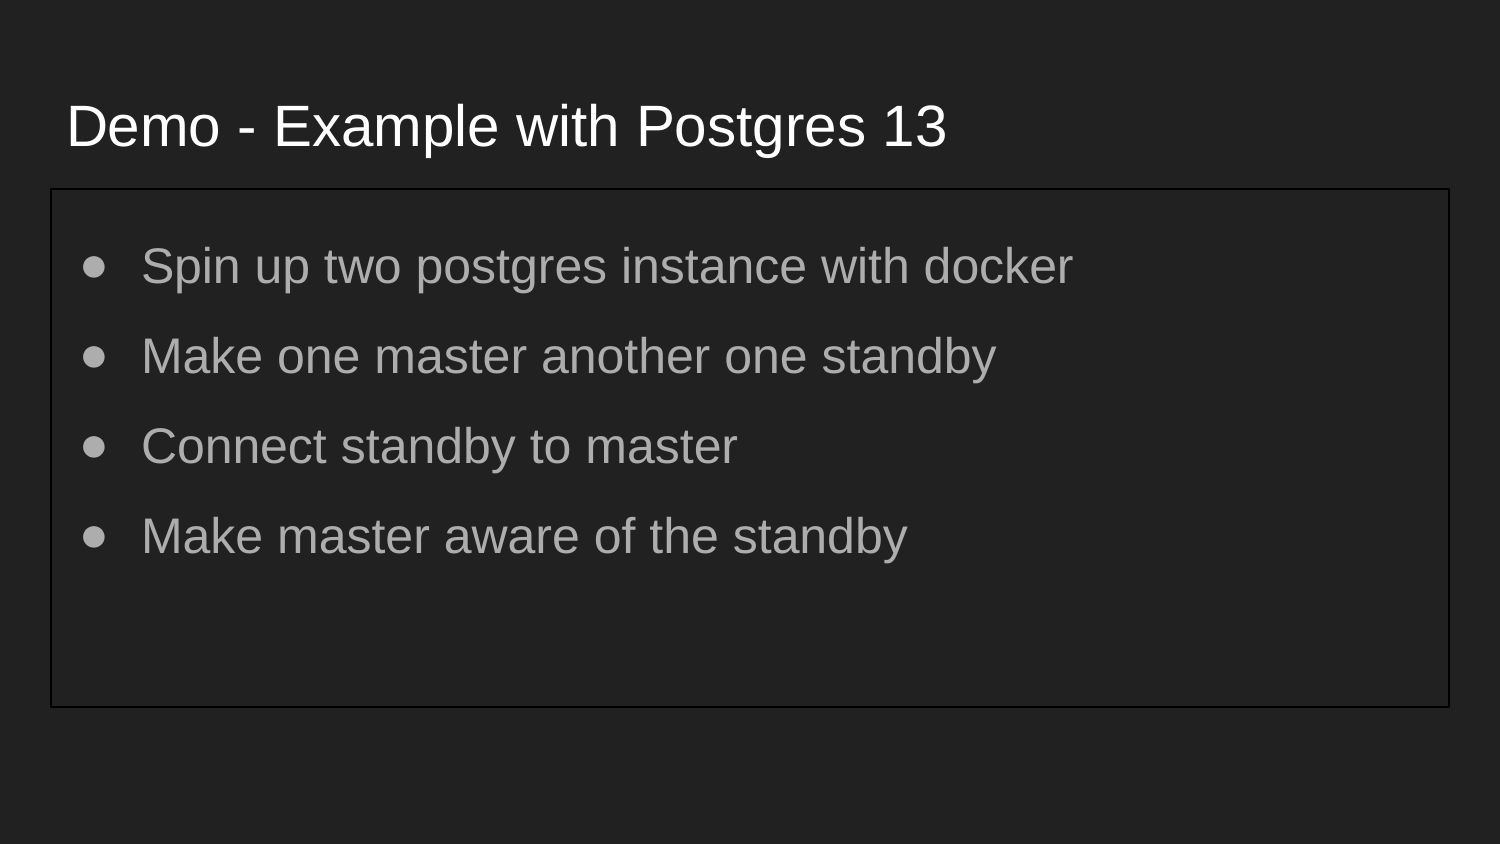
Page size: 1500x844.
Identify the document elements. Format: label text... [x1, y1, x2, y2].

title Demo - Example with Postgres 13 [51, 72, 1449, 167]
list Spin up two postgres instance with docker Make one master another one standby Connect standby to master Make master aware of the standby [51, 189, 1449, 708]
